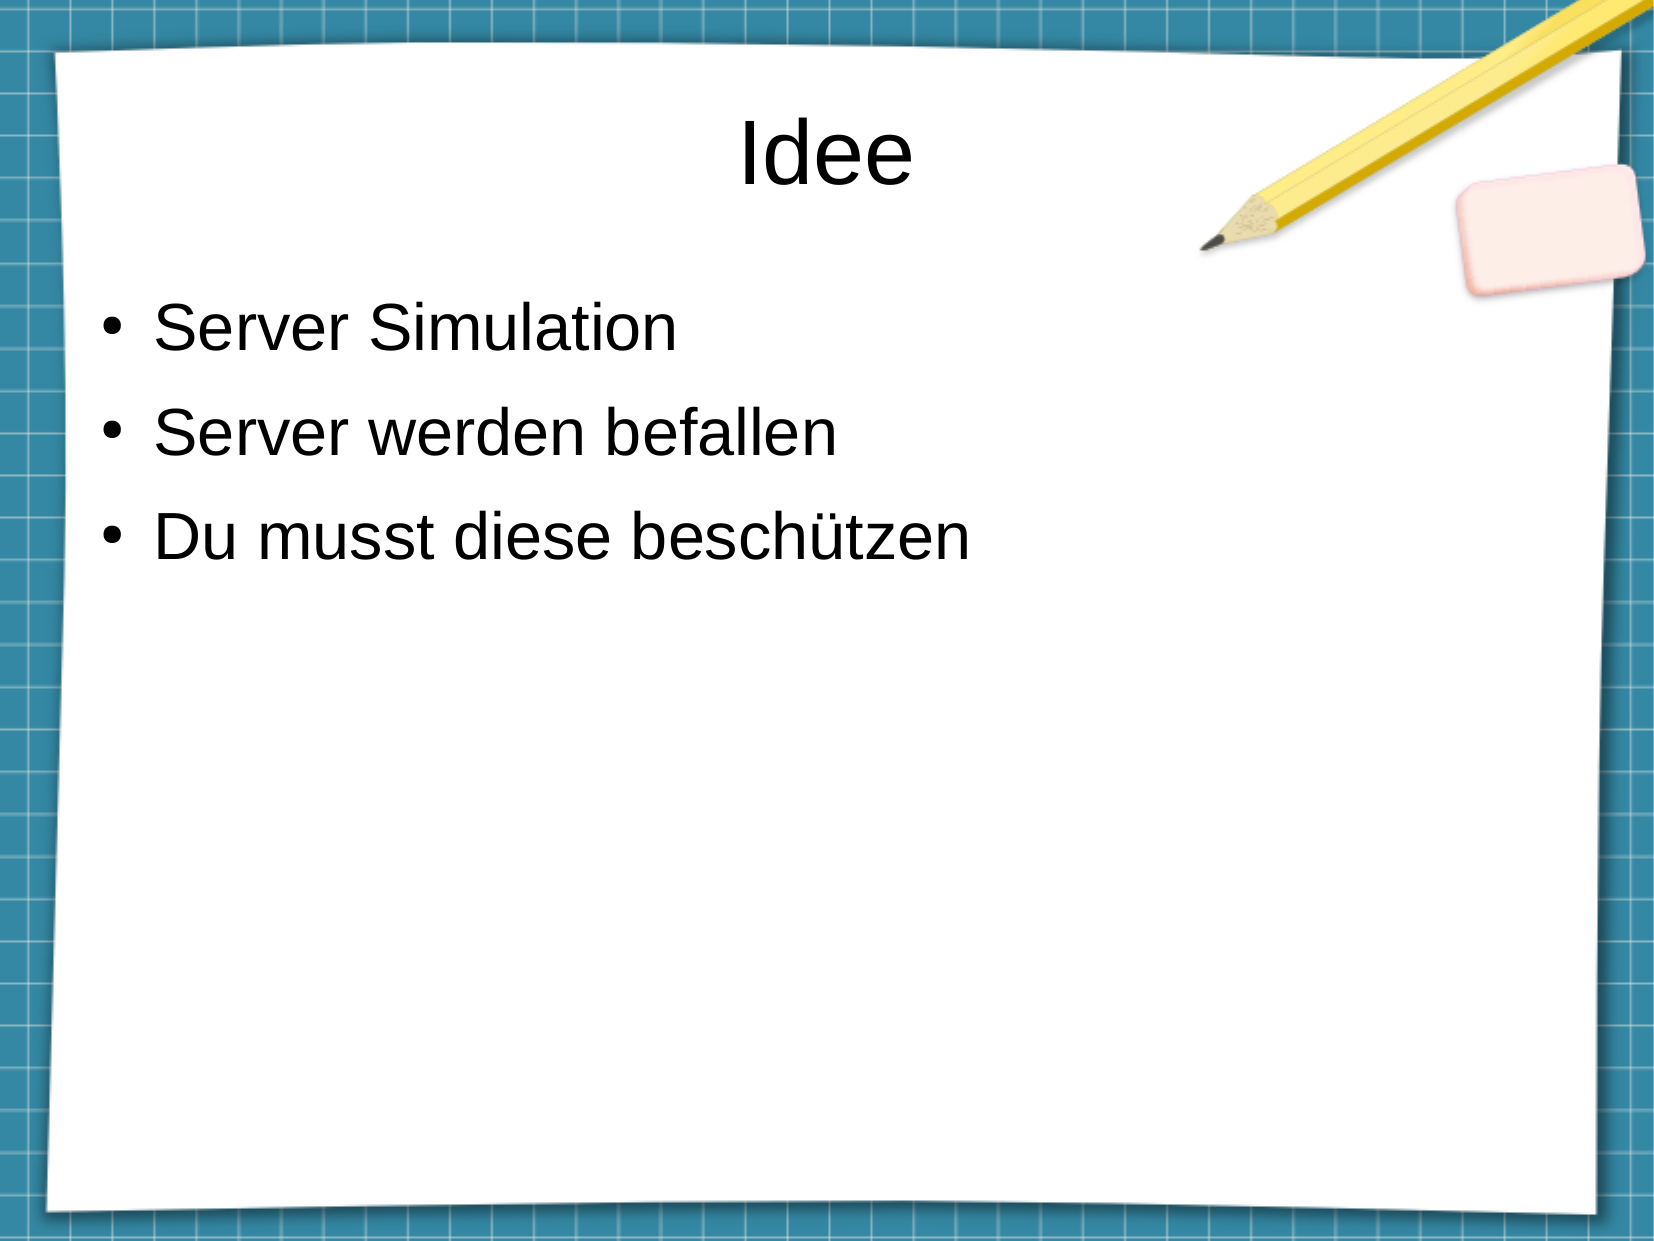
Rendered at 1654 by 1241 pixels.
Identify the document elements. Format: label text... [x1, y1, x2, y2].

title Idee [82, 49, 1571, 257]
list Server Simulation Server werden befallen Du musst diese beschützen [82, 290, 1571, 1010]
picture [0, 0, 1654, 1241]
